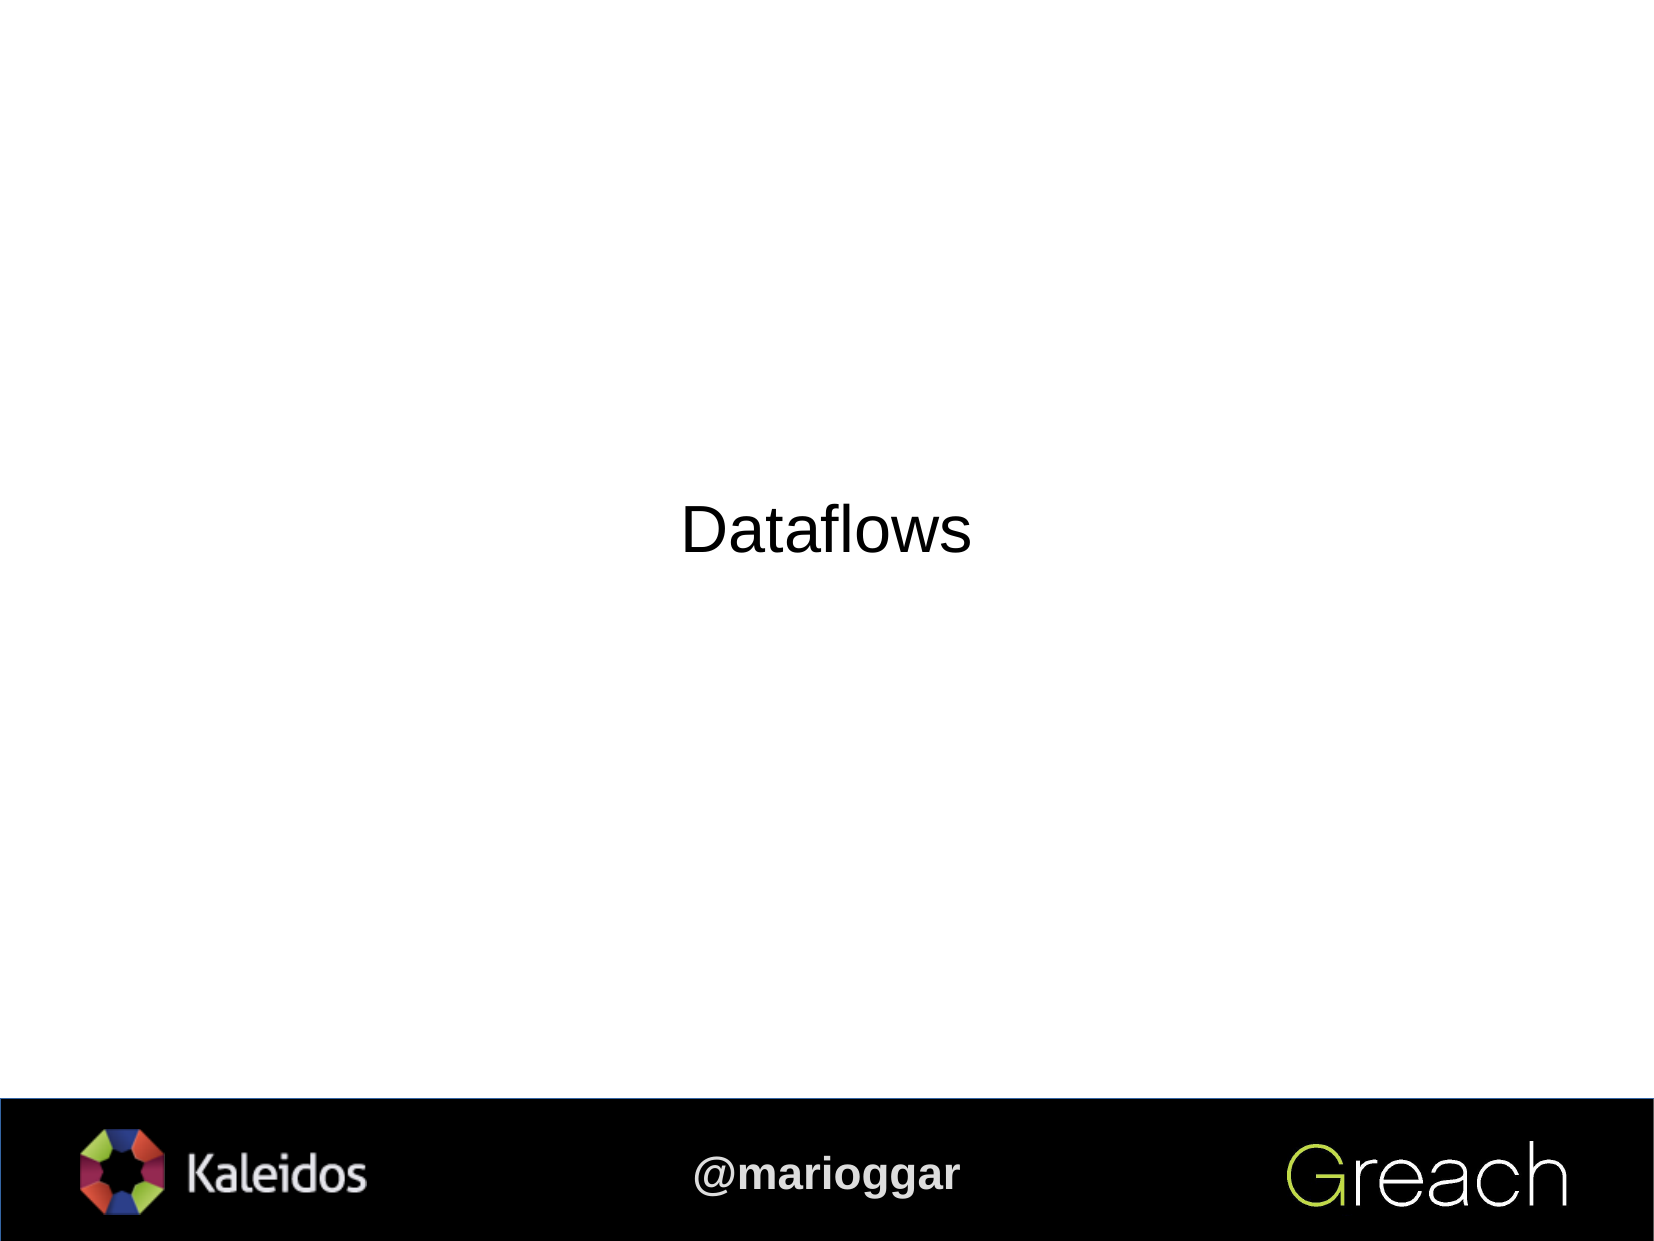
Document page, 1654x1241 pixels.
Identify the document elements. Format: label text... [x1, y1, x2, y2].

picture [80, 1129, 367, 1215]
subtitle Dataflows [82, 49, 1571, 1010]
picture [1287, 1141, 1571, 1216]
